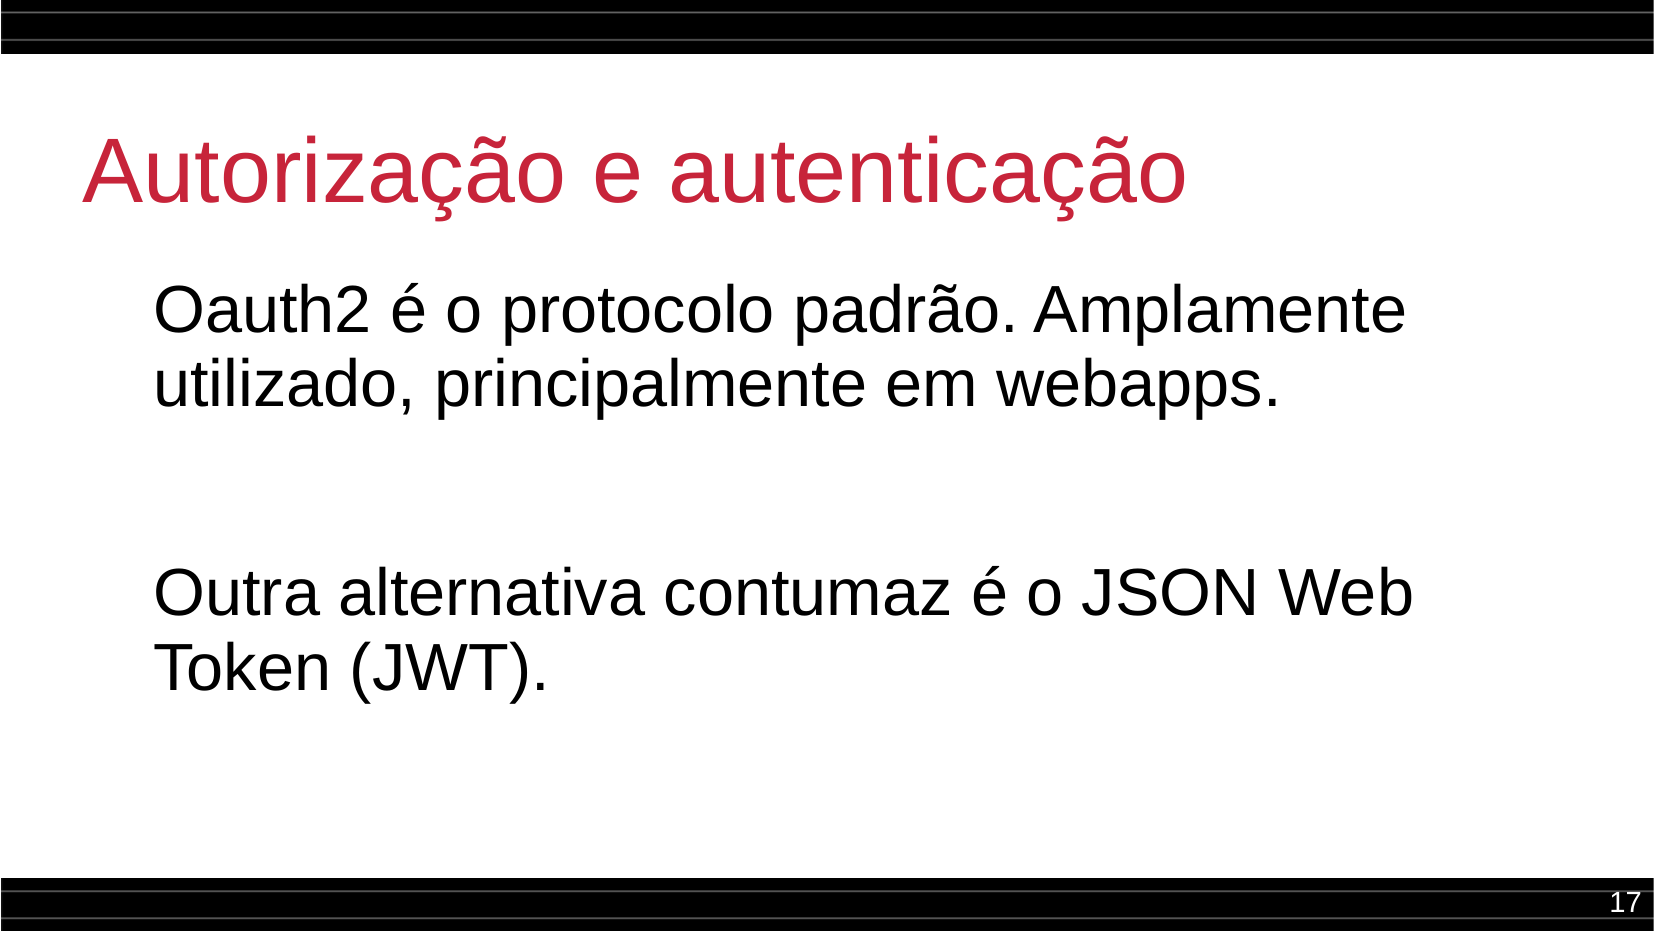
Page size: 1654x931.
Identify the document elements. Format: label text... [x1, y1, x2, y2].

picture [1, 0, 1654, 54]
title Autorização e autenticação [82, 92, 1571, 249]
picture [1, 878, 1654, 931]
list Oauth2 é o protocolo padrão. Amplamente utilizado, principalmente em webapps. Outra alternativa contumaz é o JSON Web Token (JWT). [82, 271, 1571, 758]
